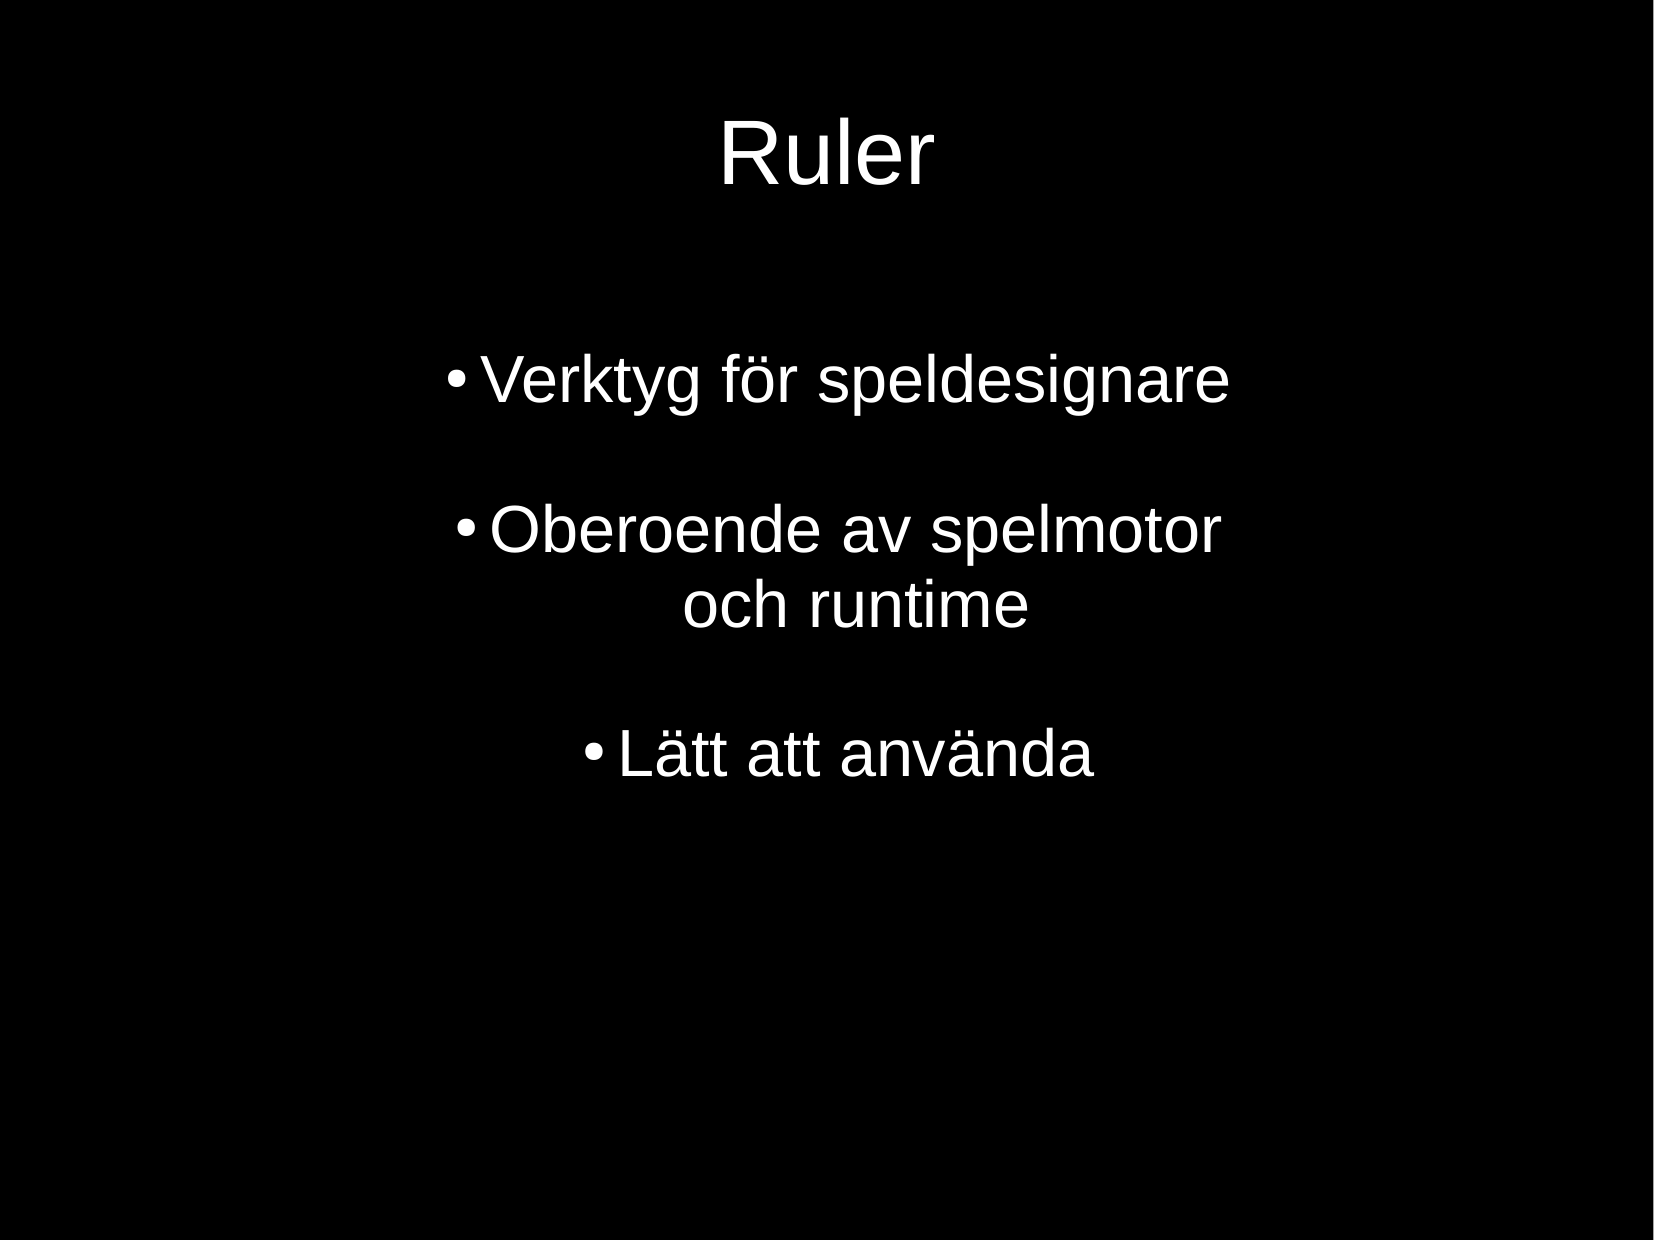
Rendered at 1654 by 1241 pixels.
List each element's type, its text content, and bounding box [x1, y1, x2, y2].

subtitle Verktyg för speldesignare Oberoende av spelmotor och runtime Lätt att använda [425, 342, 1252, 1062]
title Ruler [82, 49, 1571, 257]
